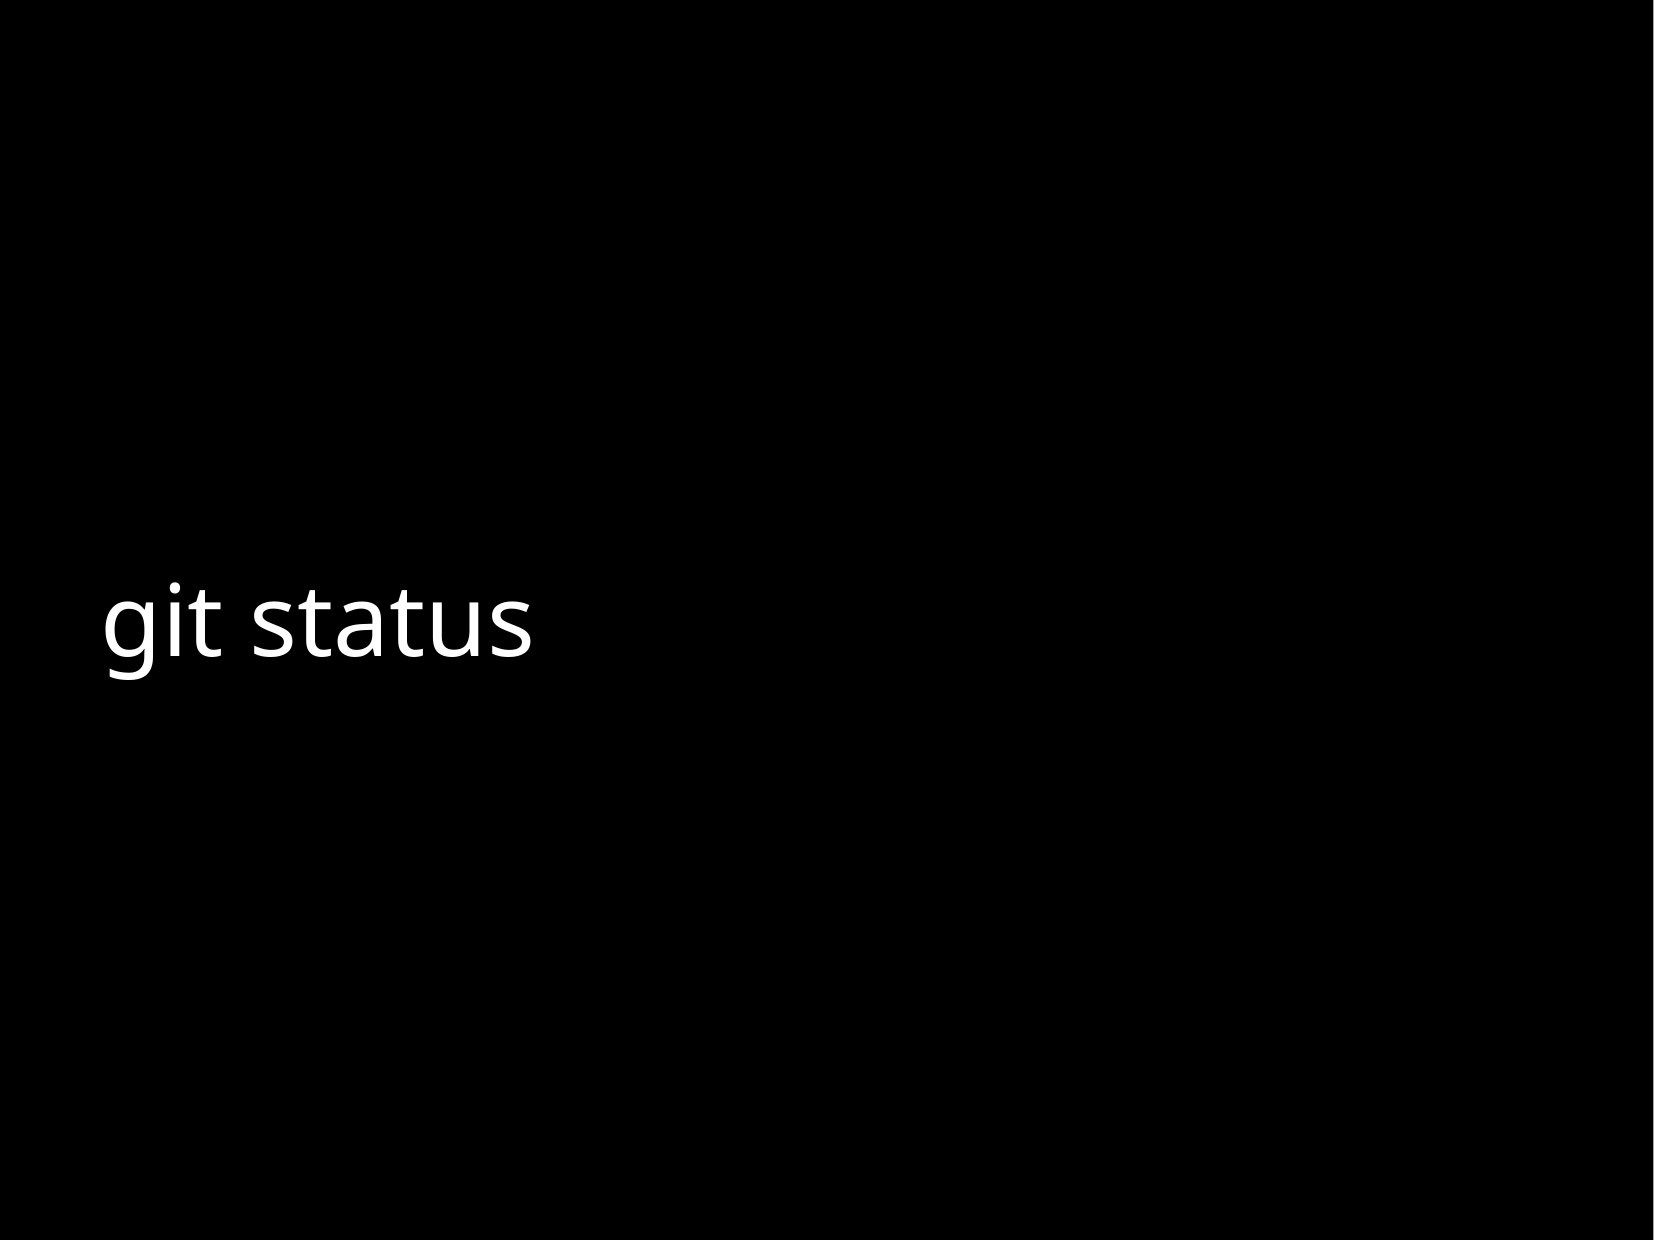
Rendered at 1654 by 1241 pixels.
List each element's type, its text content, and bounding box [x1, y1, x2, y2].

subtitle git status [88, 88, 1536, 1010]
